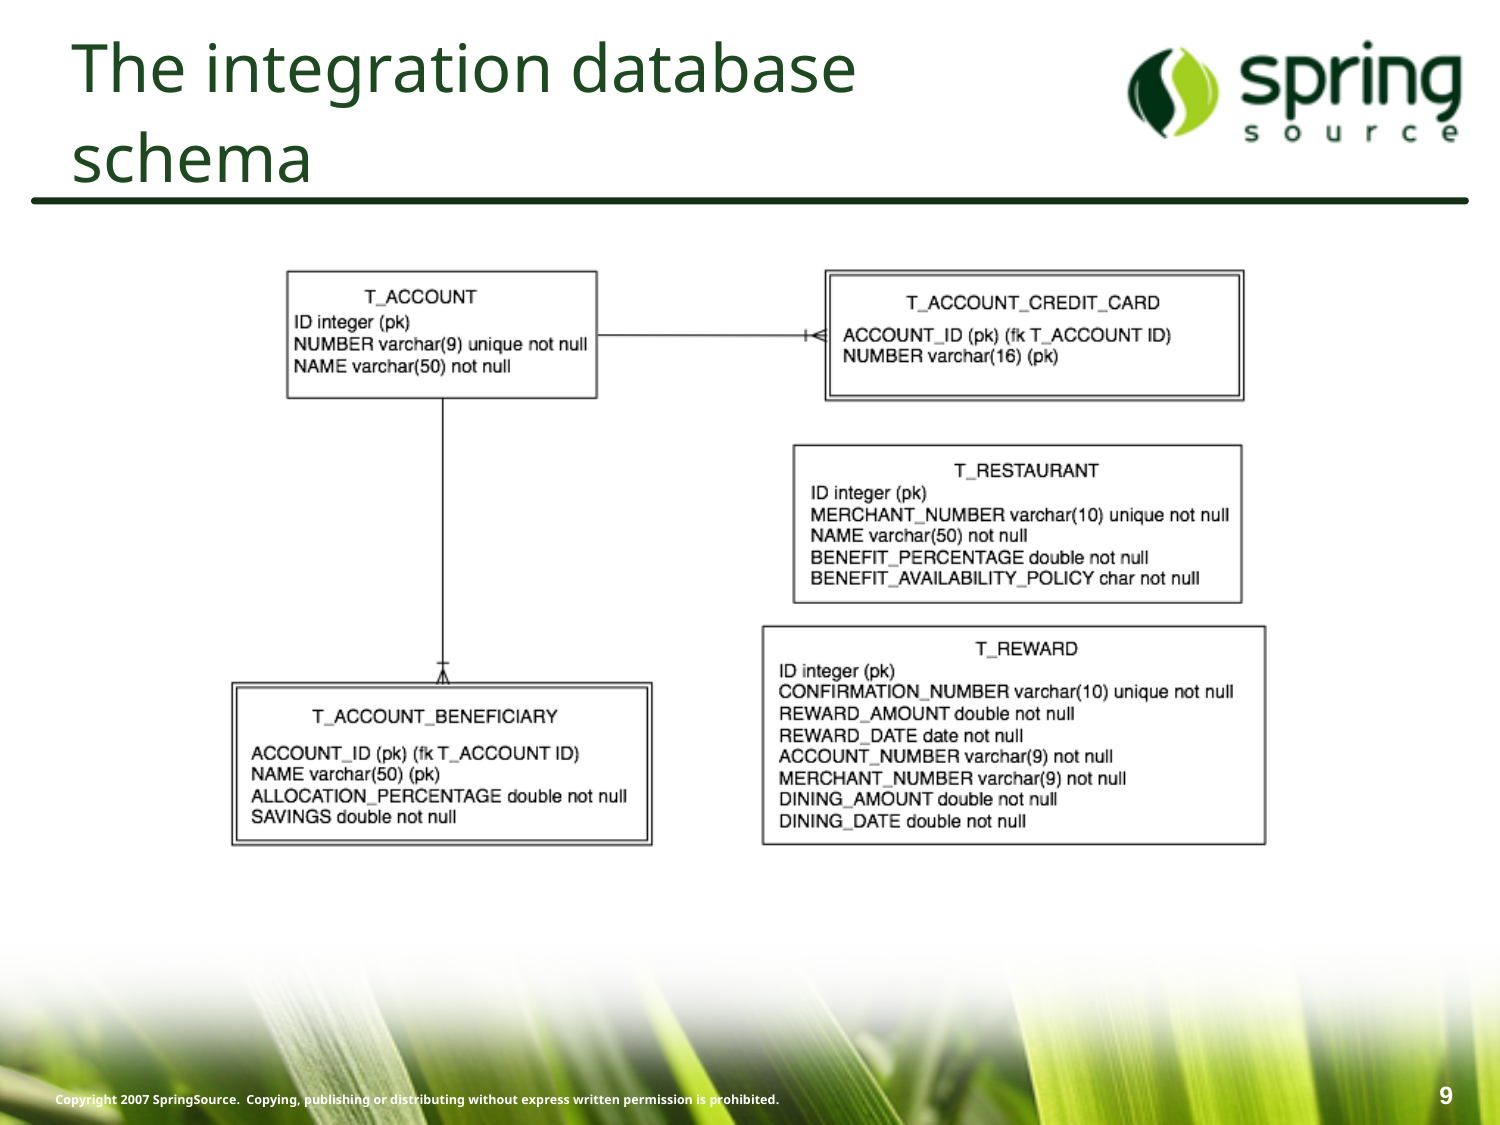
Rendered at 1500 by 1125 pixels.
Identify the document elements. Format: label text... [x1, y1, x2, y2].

picture [0, 941, 1500, 1125]
picture [217, 255, 1283, 869]
picture [1093, 32, 1500, 158]
title The integration database schema [56, 13, 1089, 191]
